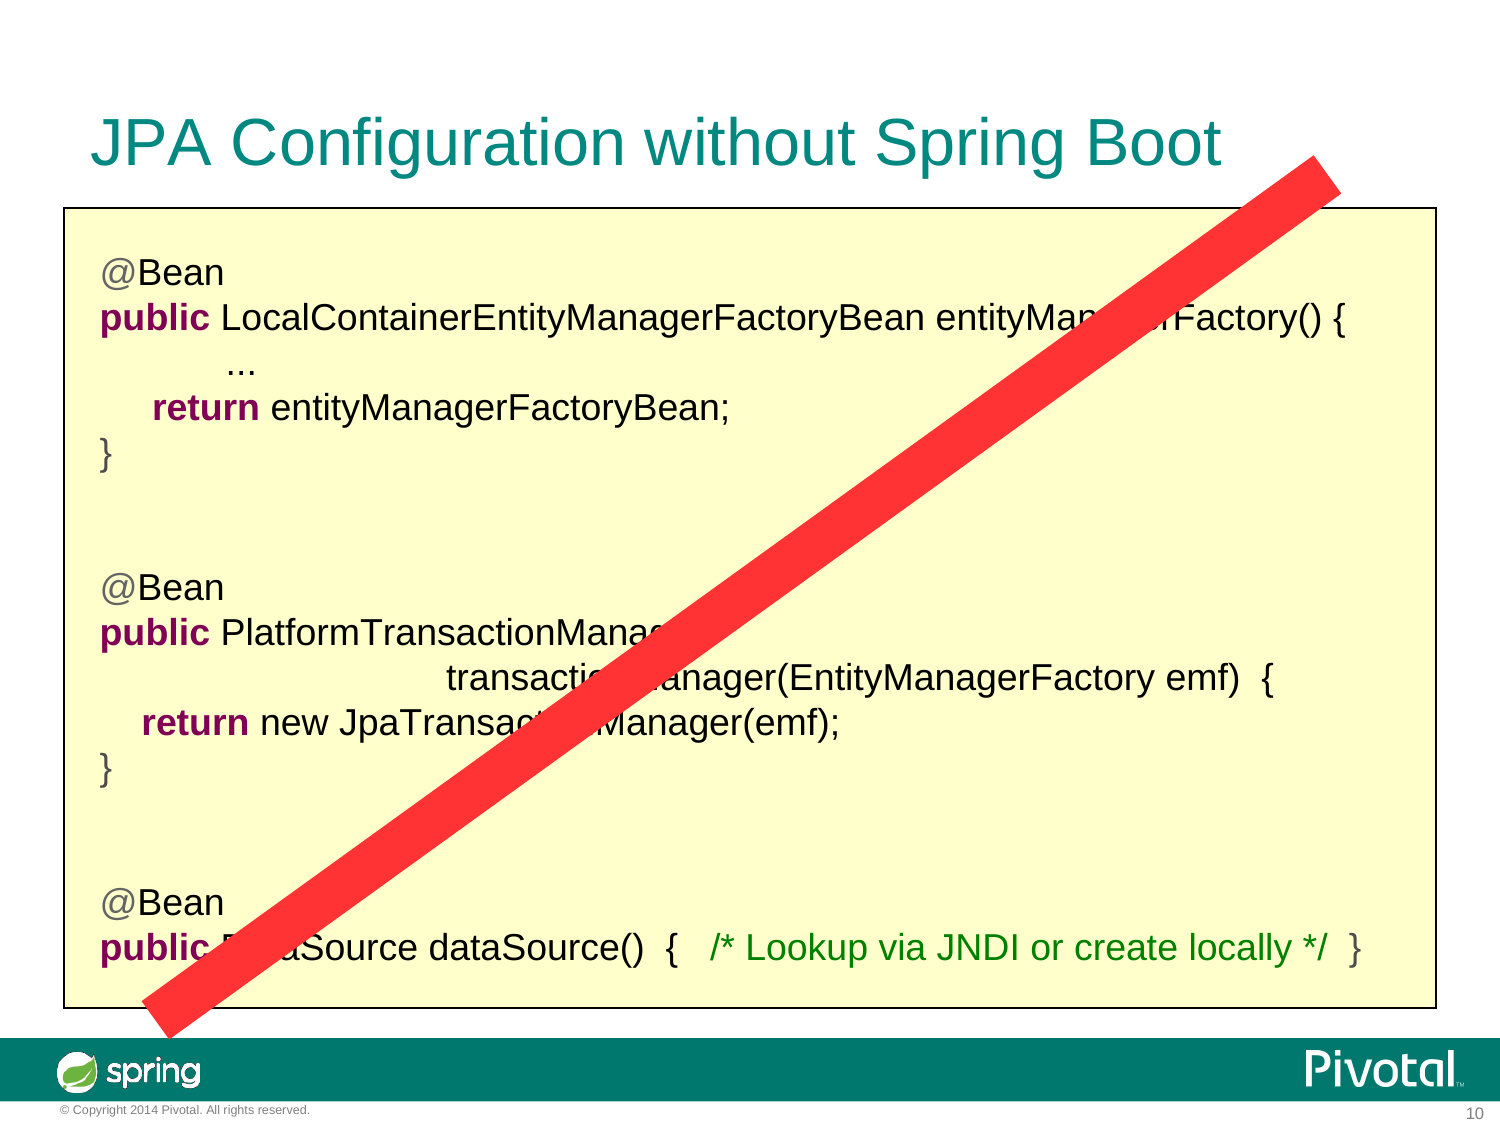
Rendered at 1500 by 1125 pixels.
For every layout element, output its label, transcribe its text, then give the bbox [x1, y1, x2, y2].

title JPA Configuration without Spring Boot [75, 45, 1426, 207]
text_box @Bean public LocalContainerEntityManagerFactoryBean entityManagerFactory() { ... return entityManagerFactoryBean; } @Bean public PlatformTransactionManager transactionManager(EntityManagerFactory emf) { return new JpaTransactionManager(emf); } @Bean public DataSource dataSource() { /* Lookup via JNDI or create locally */ } [215, 207, 1437, 1008]
picture [1306, 1050, 1464, 1087]
picture [32, 1041, 210, 1103]
text_box @Bean public LocalContainerEntityManagerFactoryBean entityManagerFactory() { ... return entityManagerFactoryBean; } @Bean public PlatformTransactionManager transactionManager(EntityManagerFactory emf) { return new JpaTransactionManager(emf); } @Bean public DataSource dataSource() { /* Lookup via JNDI or create locally */ } [63, 207, 1240, 1008]
